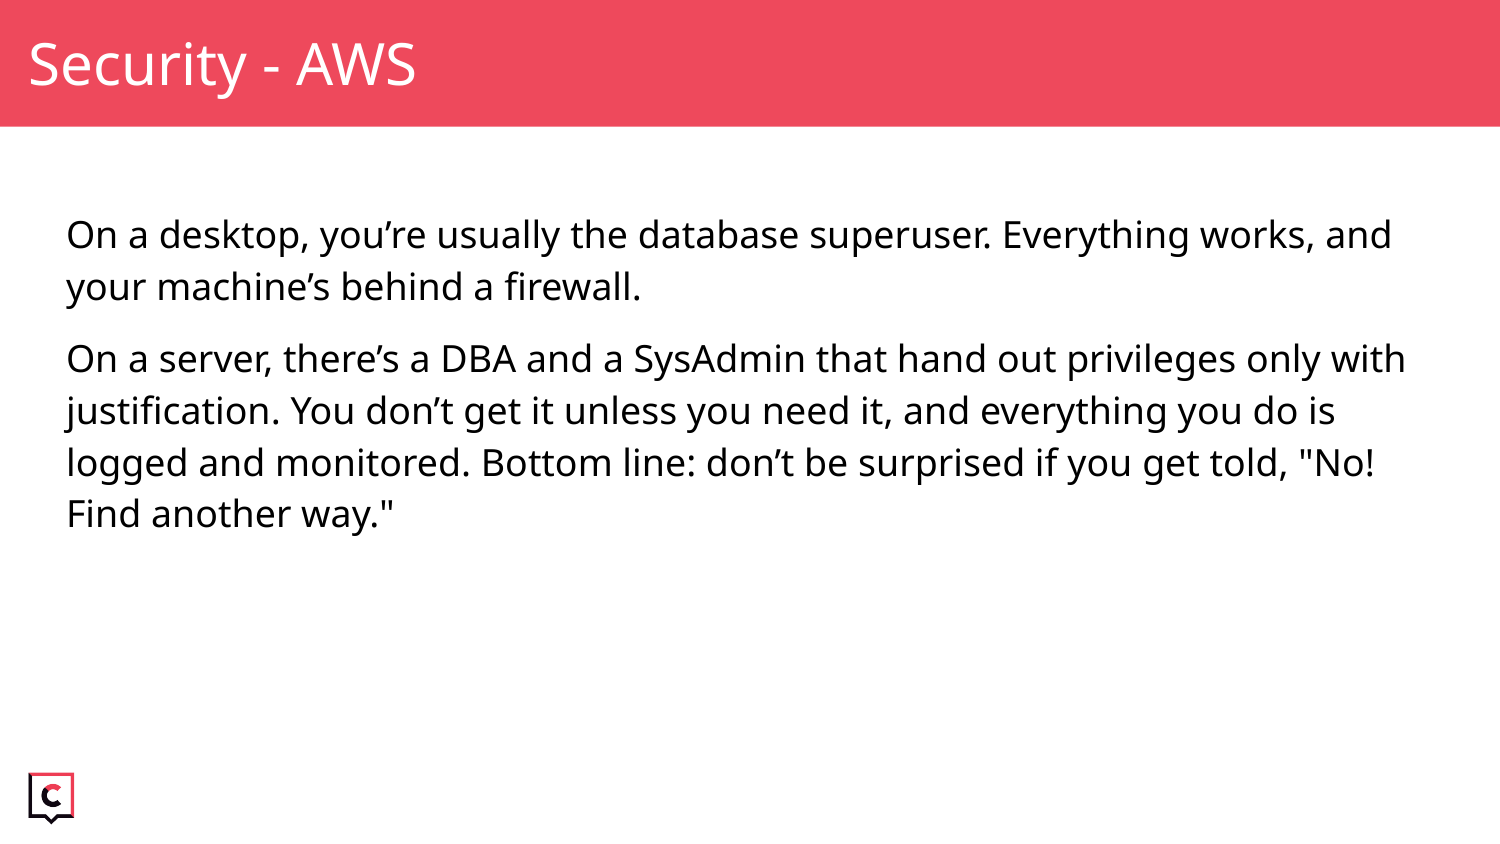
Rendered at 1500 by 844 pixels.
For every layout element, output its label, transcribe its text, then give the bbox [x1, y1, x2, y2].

title Security - AWS [13, 12, 1412, 107]
list On a desktop, you’re usually the database superuser. Everything works, and your machine’s behind a firewall. On a server, there’s a DBA and a SysAdmin that hand out privileges only with justification. You don’t get it unless you need it, and everything you do is logged and monitored. Bottom line: don’t be surprised if you get told, "No! Find another way." [51, 189, 1449, 750]
picture [19, 764, 82, 830]
